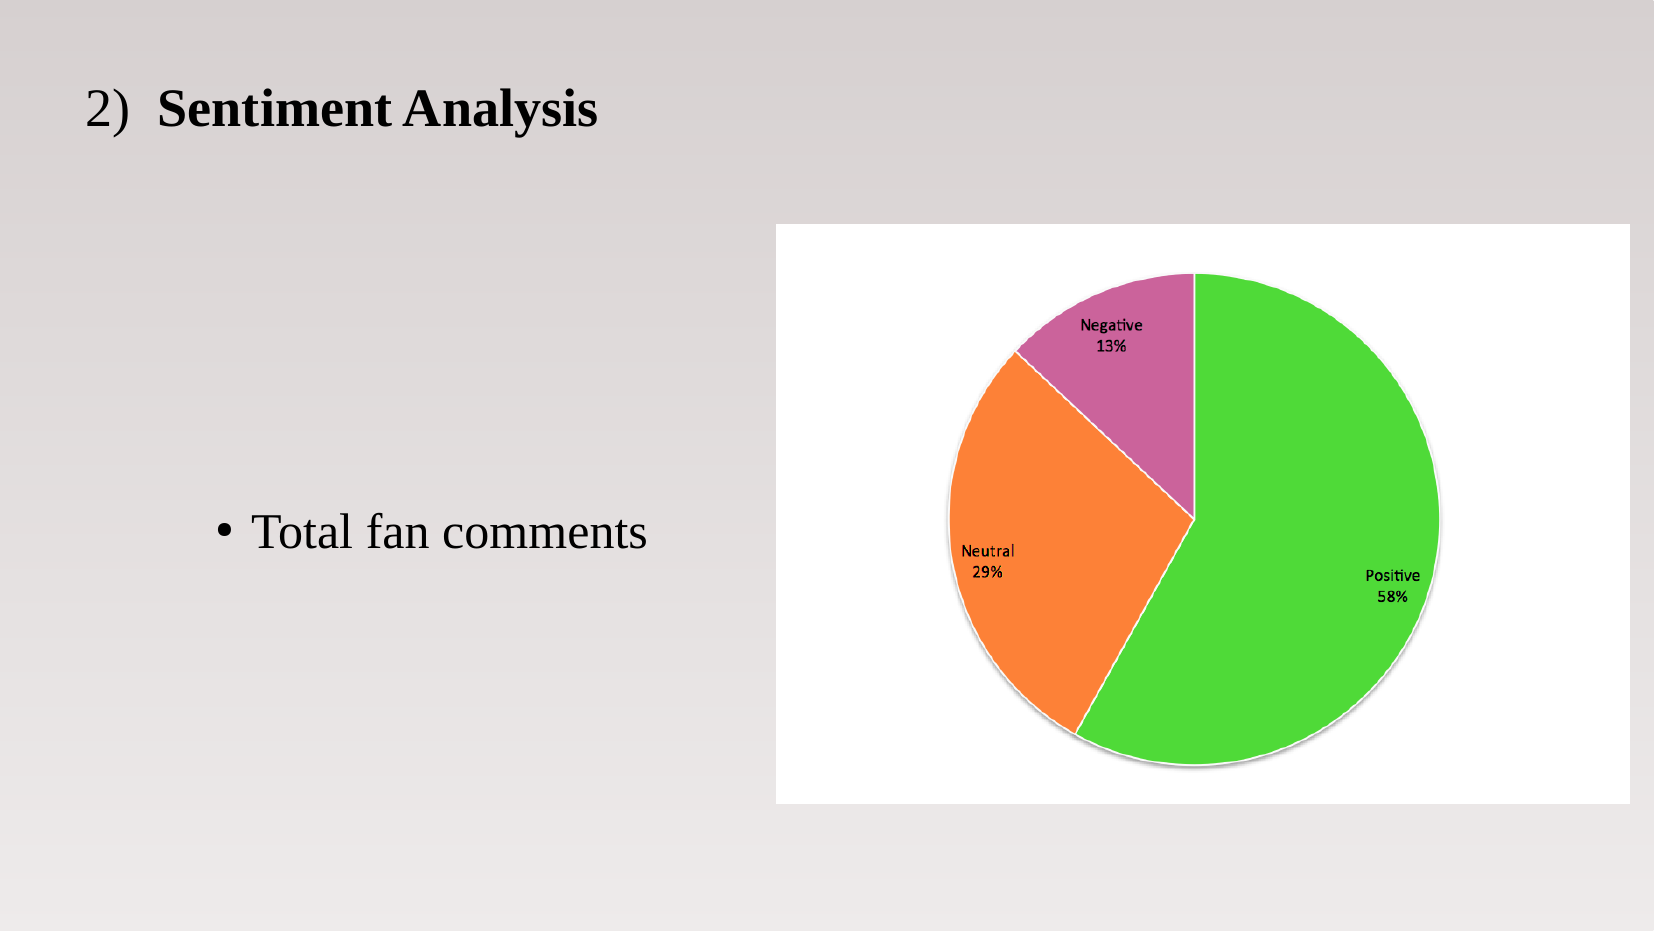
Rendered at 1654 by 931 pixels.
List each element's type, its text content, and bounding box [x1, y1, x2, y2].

text_box Total fan comments [200, 496, 686, 640]
picture [776, 224, 1630, 804]
subtitle [94, 0, 1583, 224]
text_box Sentiment Analysis [70, 70, 1548, 497]
subtitle [94, 497, 776, 745]
